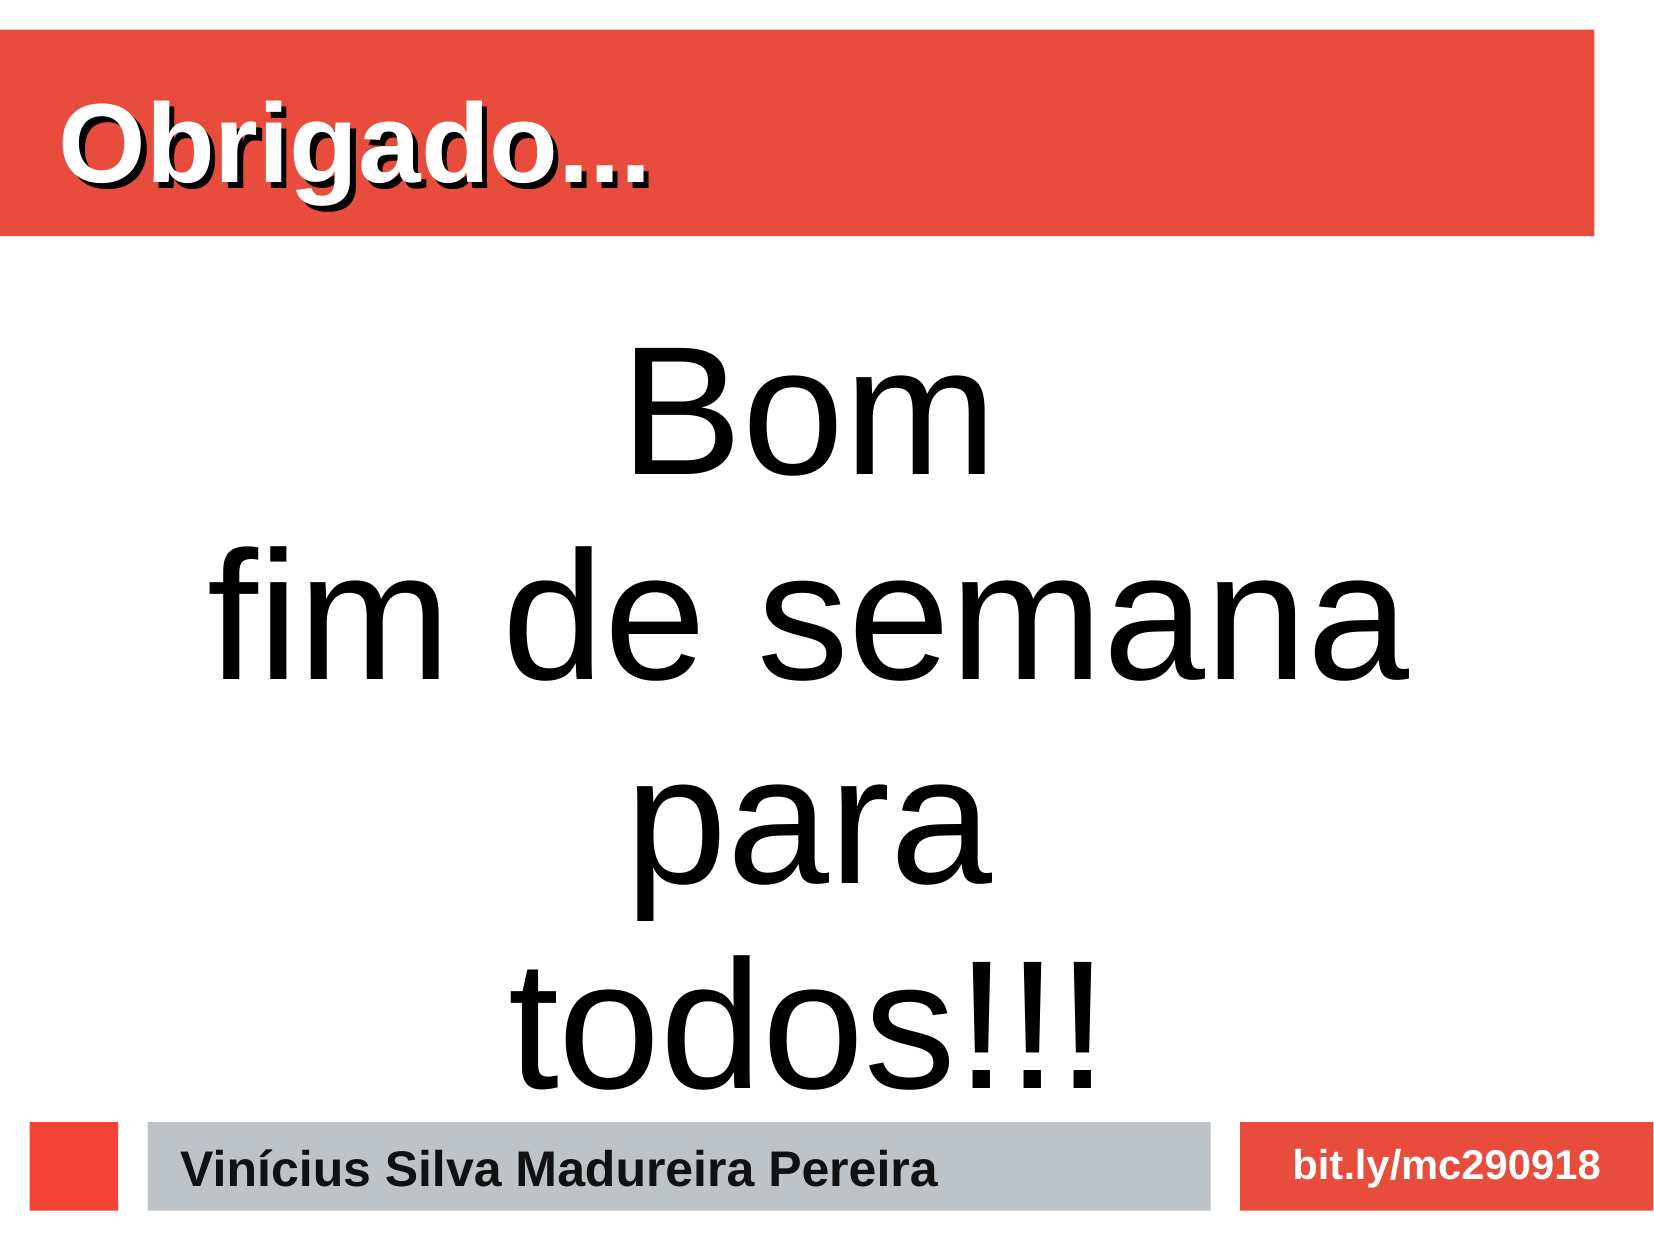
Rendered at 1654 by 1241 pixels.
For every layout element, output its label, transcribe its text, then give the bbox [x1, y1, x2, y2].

title Obrigado... [59, 59, 1595, 207]
text_box bit.ly/mc290918 [1228, 1133, 1654, 1205]
text_box Bom fim de semana para todos!!! [70, 301, 1548, 1135]
text_box Vinícius Silva Madureira Pereira [165, 1133, 1170, 1205]
